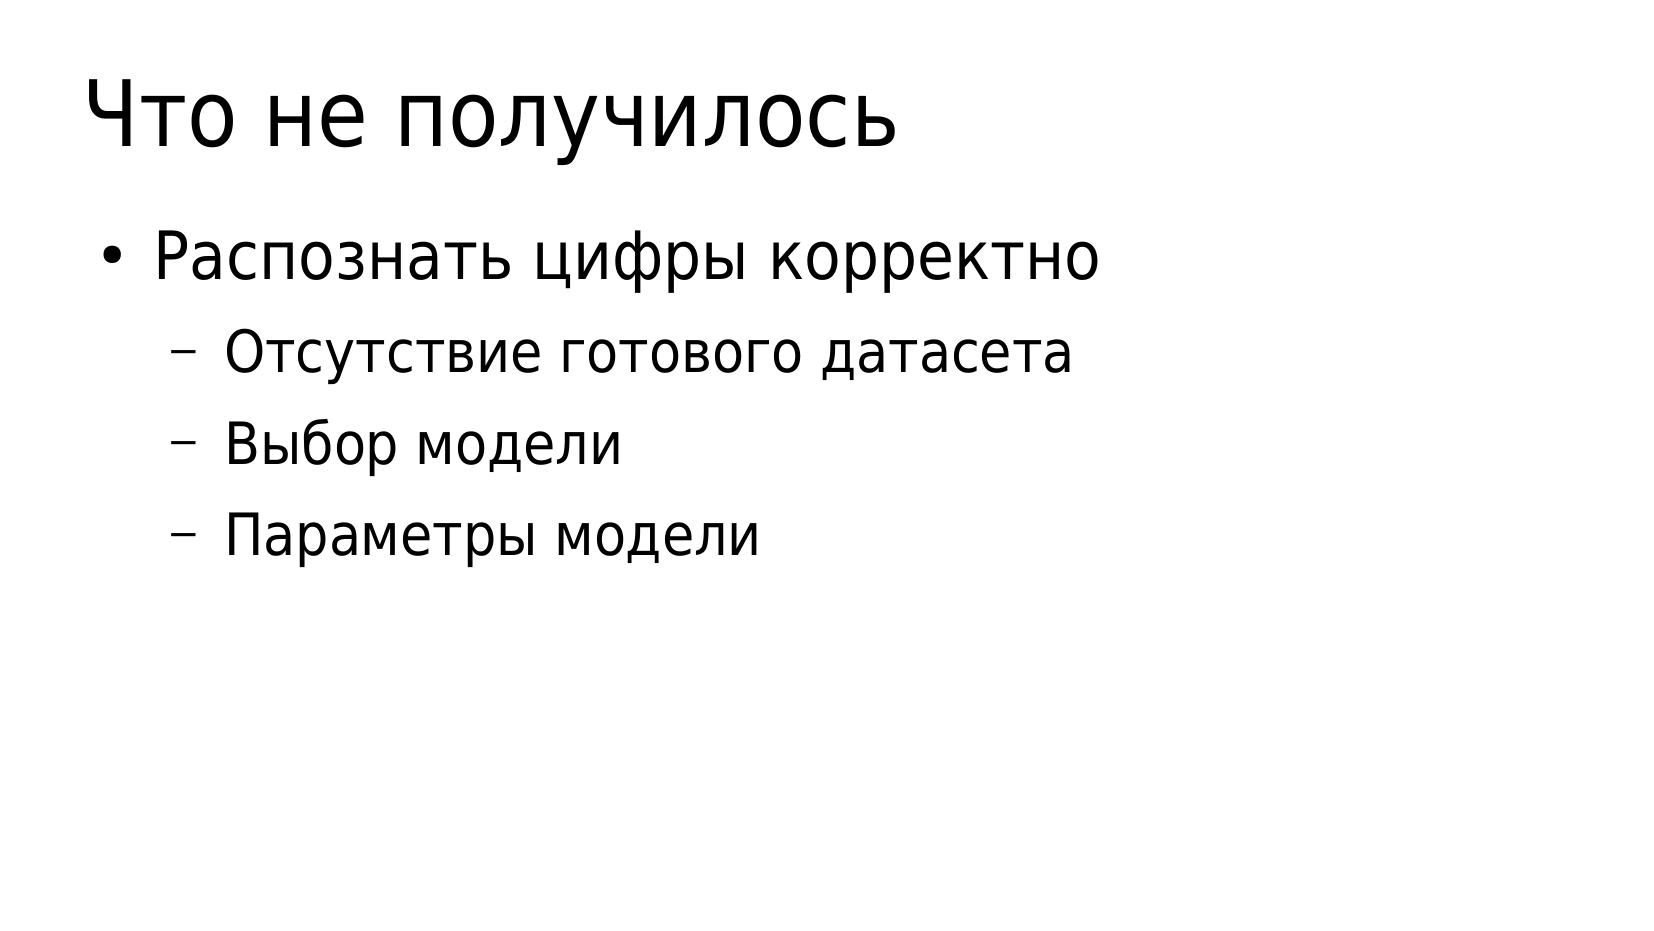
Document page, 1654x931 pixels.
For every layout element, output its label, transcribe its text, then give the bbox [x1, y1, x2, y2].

list Распознать цифры корректно Отсутствие готового датасета Выбор модели Параметры модели [82, 217, 1571, 758]
title Что не получилось [82, 37, 1571, 193]
